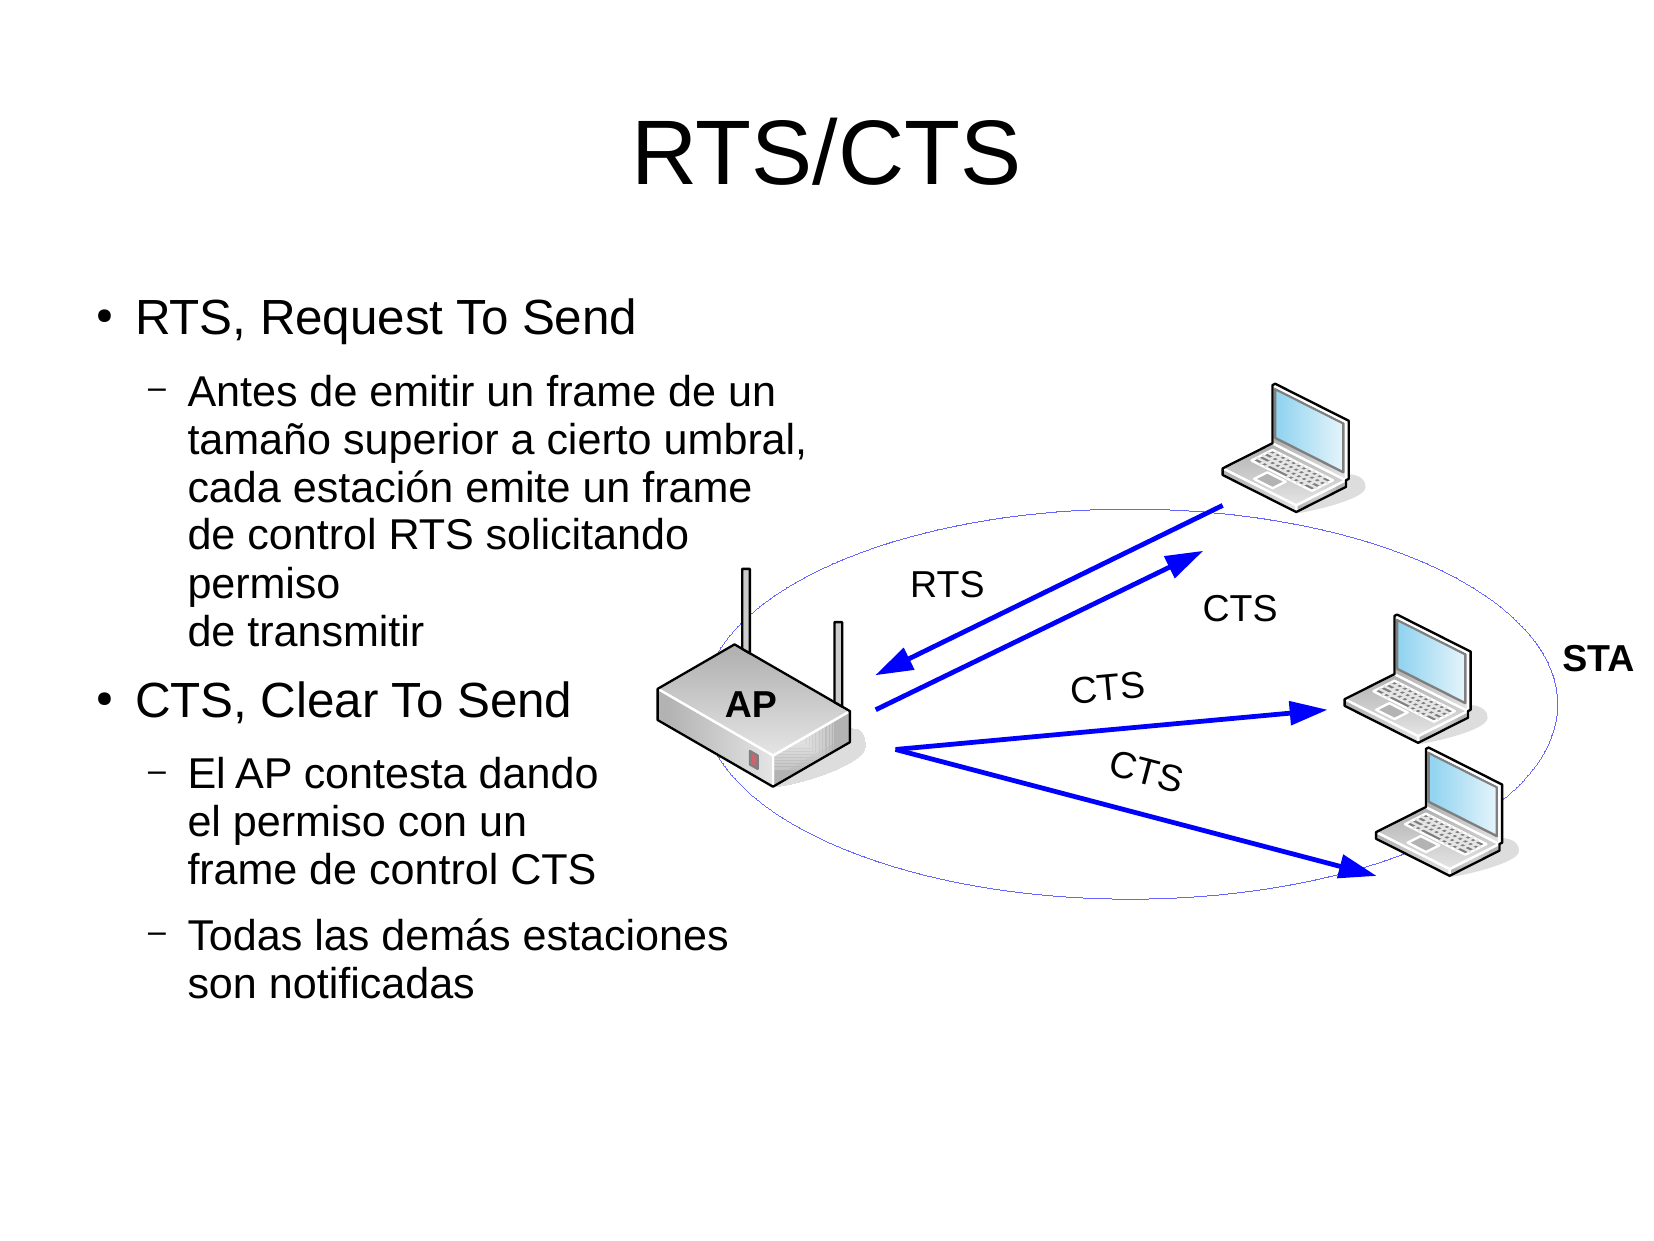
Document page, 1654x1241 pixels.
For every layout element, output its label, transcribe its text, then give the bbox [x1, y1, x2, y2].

text_box STA [1547, 629, 1650, 687]
text_box [1346, 617, 1469, 741]
text_box CTS [1187, 580, 1293, 638]
list RTS, Request To Send Antes de emitir un frame de un tamaño superior a cierto umbral, cada estación emite un frame de control RTS solicitando permiso de transmitir CTS, Clear To Send El AP contesta dando el permiso con un frame de control CTS Todas las demás estaciones son notificadas [82, 290, 809, 1010]
text_box AP [710, 676, 792, 734]
title RTS/CTS [82, 49, 1571, 257]
text_box RTS [895, 556, 1000, 613]
text_box [659, 568, 848, 784]
text_box [1423, 706, 1487, 743]
text_box [1378, 750, 1500, 874]
text_box [1301, 475, 1365, 512]
text_box [777, 728, 866, 787]
text_box [1224, 386, 1347, 510]
text_box [1454, 839, 1518, 876]
